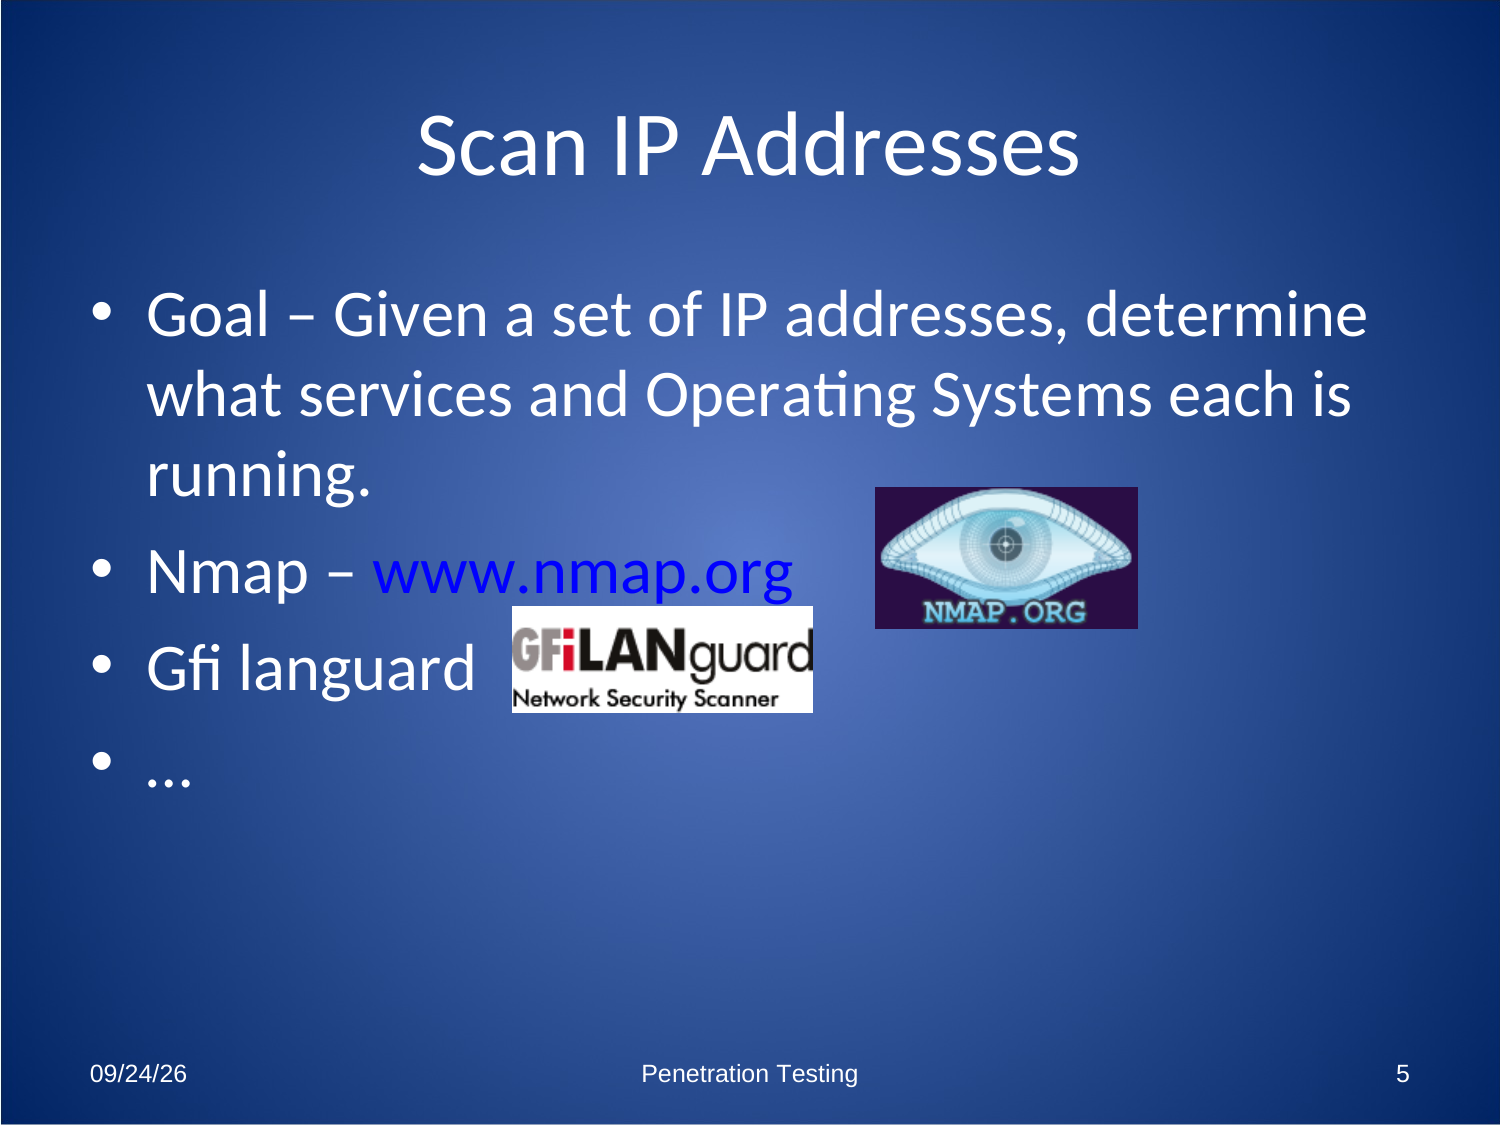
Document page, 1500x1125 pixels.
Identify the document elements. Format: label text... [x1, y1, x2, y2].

text_box 03/17/11 [74, 1042, 426, 1103]
picture [0, 0, 1500, 1125]
title Scan IP Addresses [75, 45, 1426, 233]
text_box Penetration Testing [512, 1042, 988, 1103]
list Goal – Given a set of IP addresses, determine what services and Operating Systems each is running. Nmap – www.nmap.org Gfi languard … [75, 262, 1426, 1005]
text_box <number> [1074, 1042, 1426, 1103]
